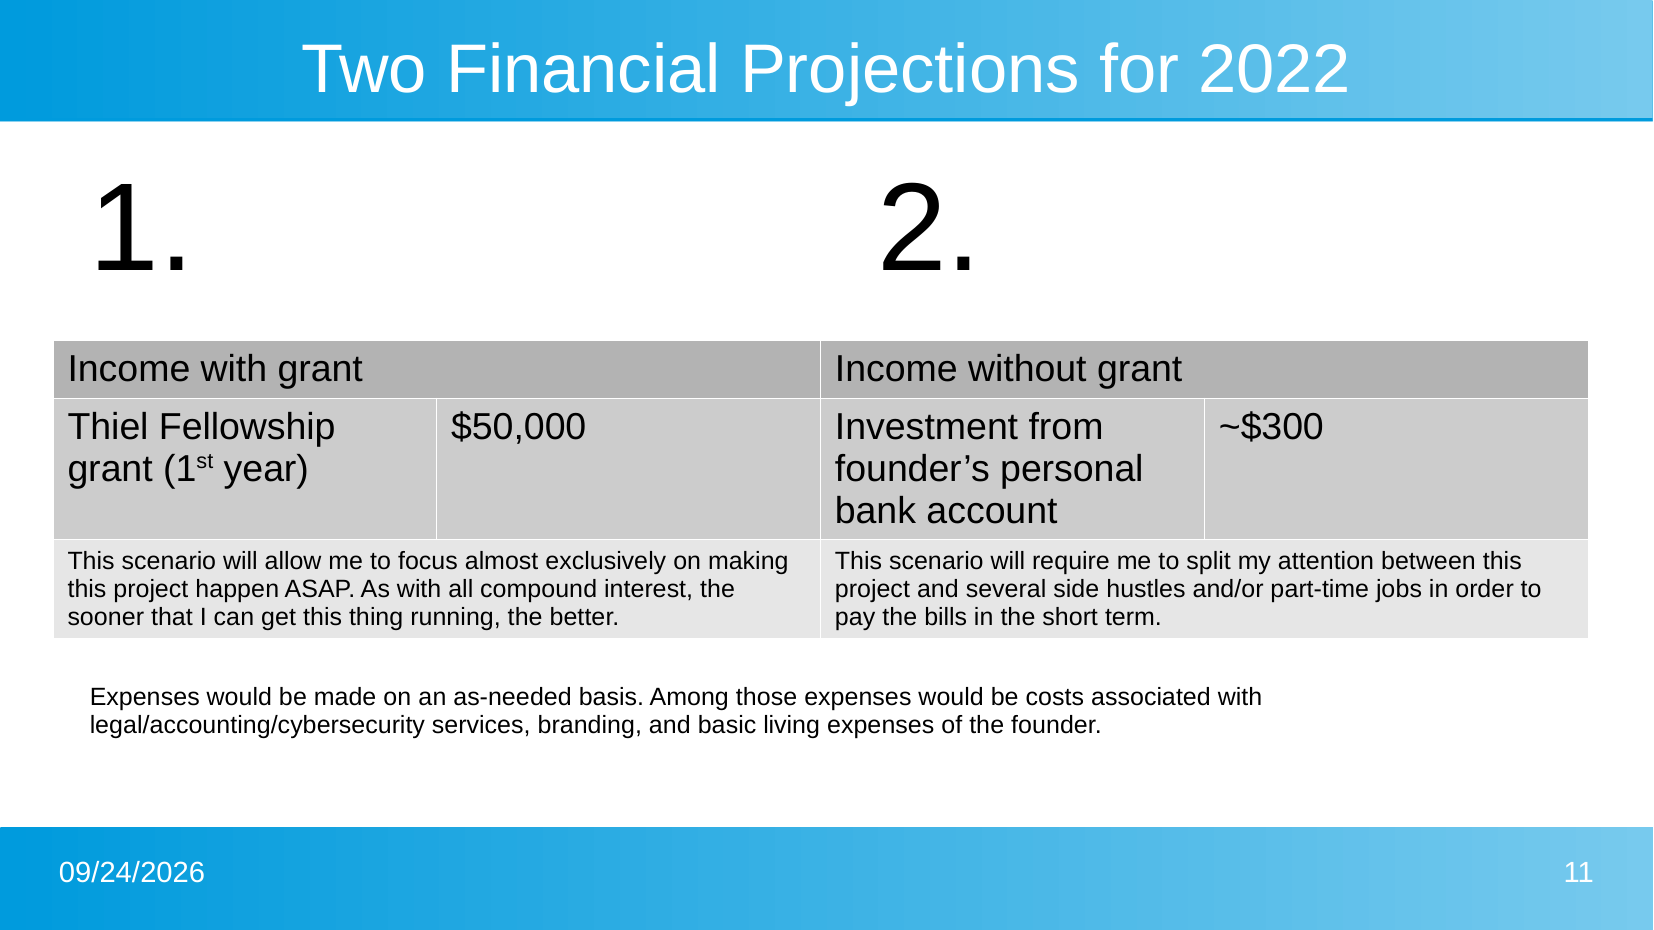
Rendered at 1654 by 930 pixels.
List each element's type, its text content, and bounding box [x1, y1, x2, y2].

table_cell This scenario will require me to split my attention between this project and several side hustles and/or part-time jobs in order to pay the bills in the short term. [821, 540, 1588, 638]
text_box 1. [75, 150, 301, 305]
title Two Financial Projections for 2022 [58, 29, 1594, 108]
table_cell $50,000 [437, 399, 820, 539]
text_box 2. [862, 150, 1088, 305]
table_cell Thiel Fellowship grant (1st year) [54, 399, 436, 539]
table_cell Investment from founder’s personal bank account [821, 399, 1204, 539]
table_cell This scenario will allow me to focus almost exclusively on making this project happen ASAP. As with all compound interest, the sooner that I can get this thing running, the better. [54, 540, 820, 638]
text_box Expenses would be made on an as-needed basis. Among those expenses would be costs associated with legal/accounting/cybersecurity services, branding, and basic living expenses of the founder. [75, 675, 1576, 746]
table_header Income with grant [54, 341, 820, 398]
table_header Income without grant [821, 341, 1588, 398]
table_cell ~$300 [1205, 399, 1588, 539]
